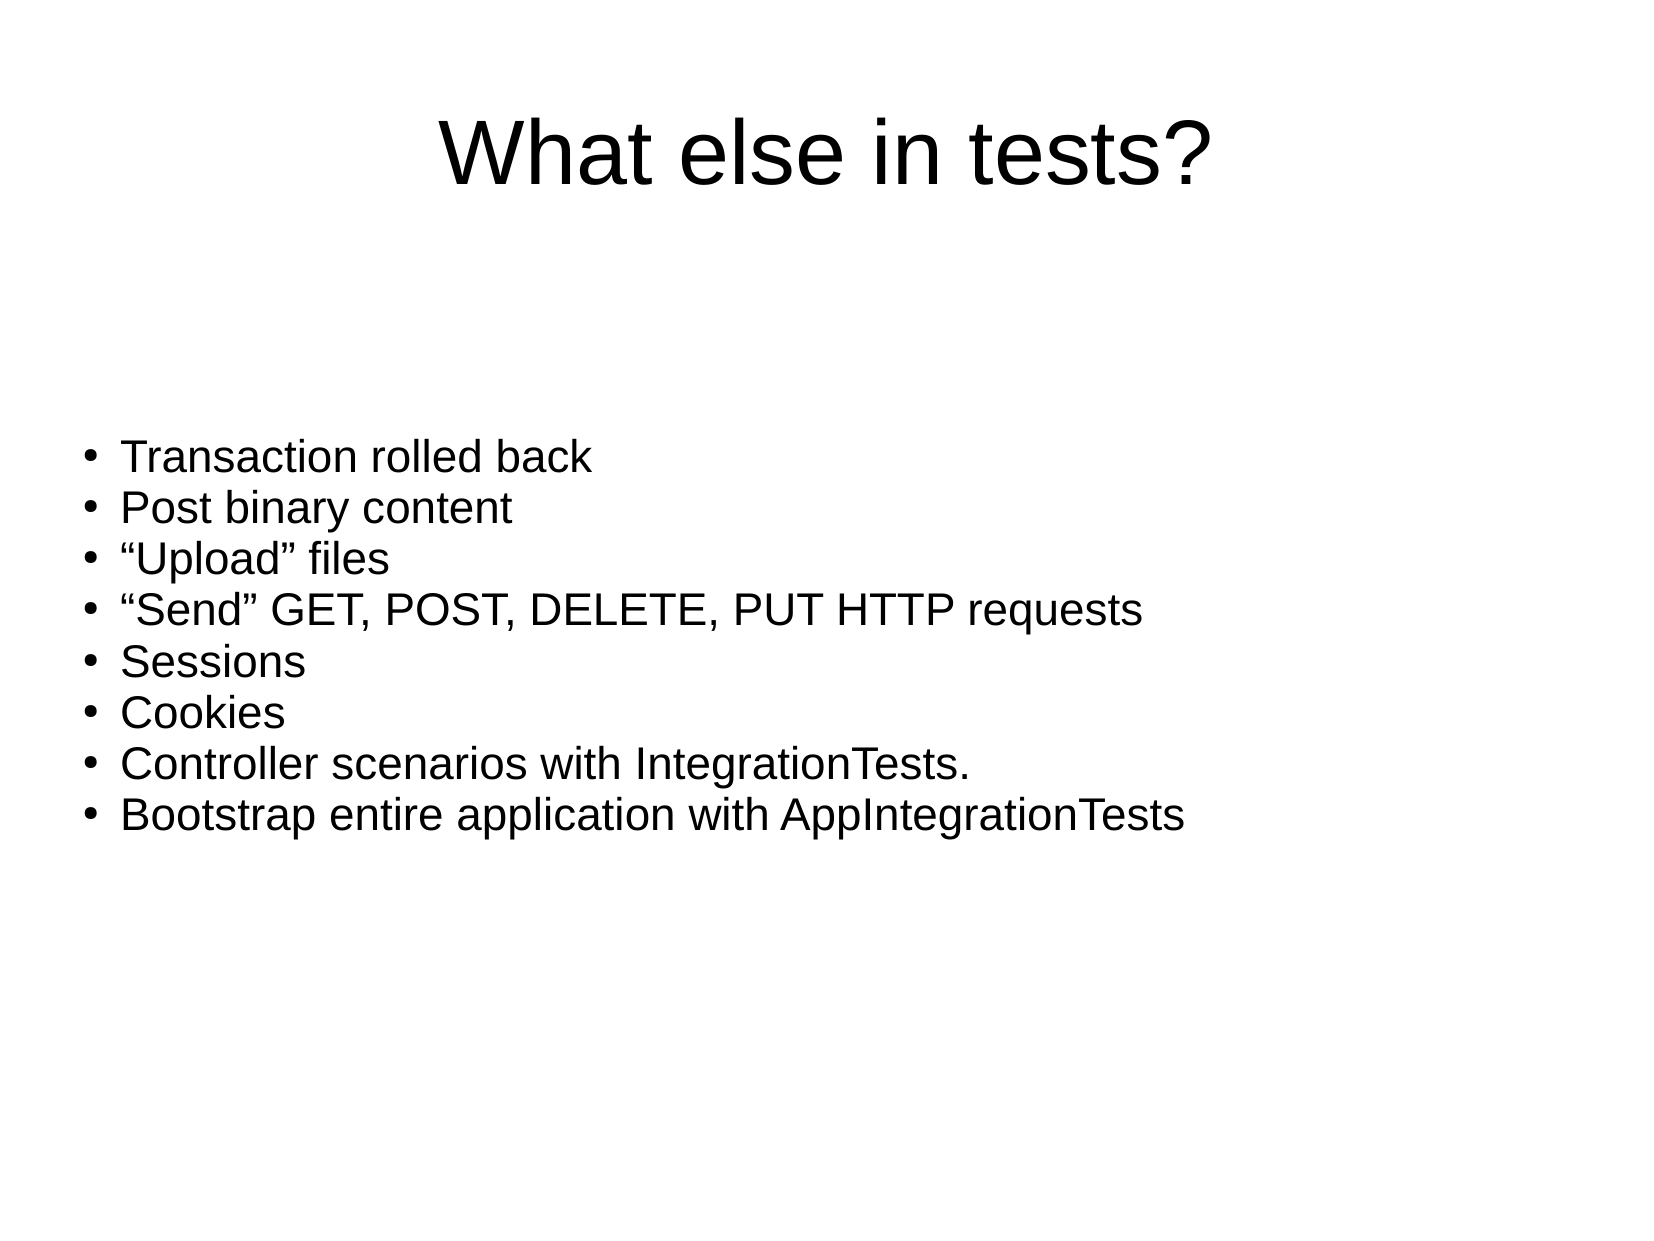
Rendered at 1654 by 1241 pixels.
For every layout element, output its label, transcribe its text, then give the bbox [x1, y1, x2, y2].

subtitle Transaction rolled back Post binary content “Upload” files “Send” GET, POST, DELETE, PUT HTTP requests Sessions Cookies Controller scenarios with IntegrationTests. Bootstrap entire application with AppIntegrationTests [82, 297, 1571, 1102]
title What else in tests? [82, 56, 1571, 250]
